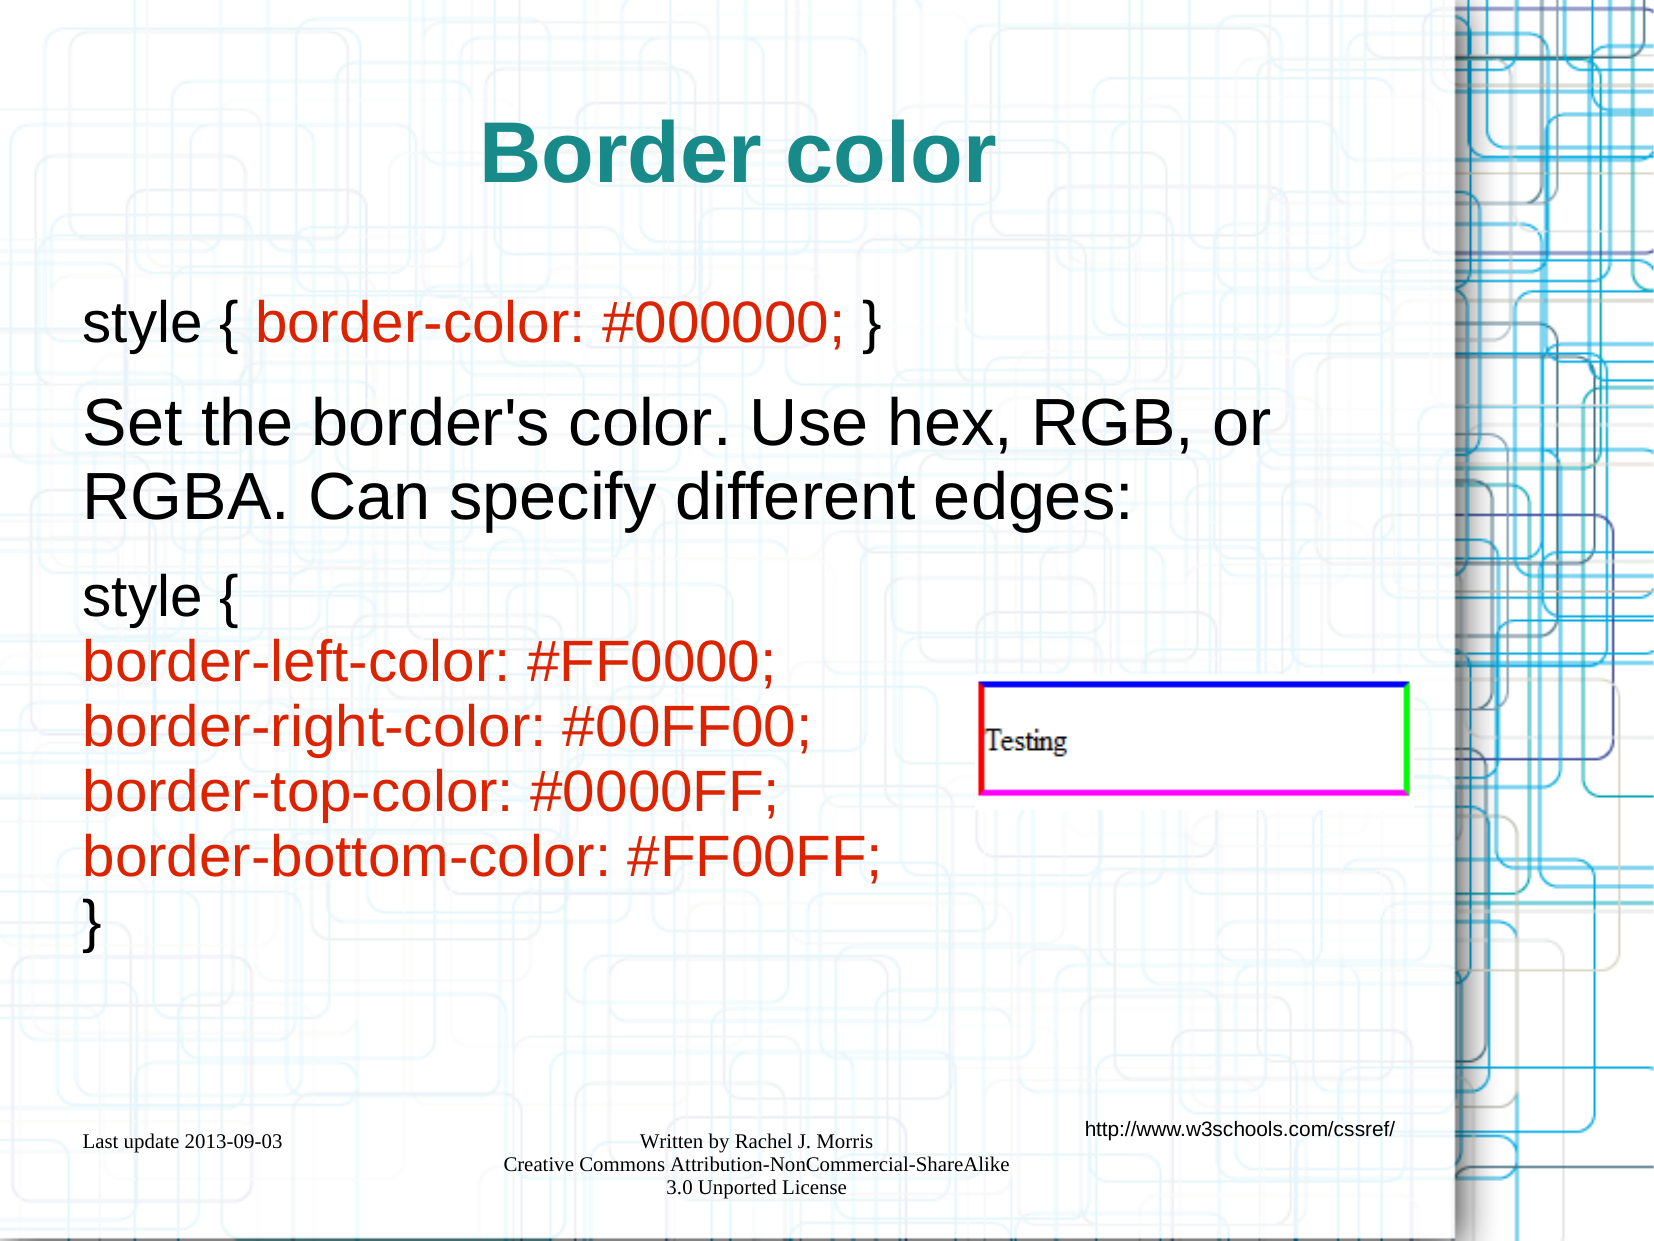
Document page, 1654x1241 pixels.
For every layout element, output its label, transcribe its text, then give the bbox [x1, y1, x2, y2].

title Border color [59, 49, 1418, 257]
list style { border-color: #000000; } Set the border's color. Use hex, RGB, or RGBA. Can specify different edges: style { border-left-color: #FF0000; border-right-color: #00FF00; border-top-color: #0000FF; border-bottom-color: #FF00FF; } [82, 290, 1418, 1010]
text_box http://www.w3schools.com/cssref/ [1050, 1110, 1411, 1149]
picture [0, 0, 1654, 1241]
